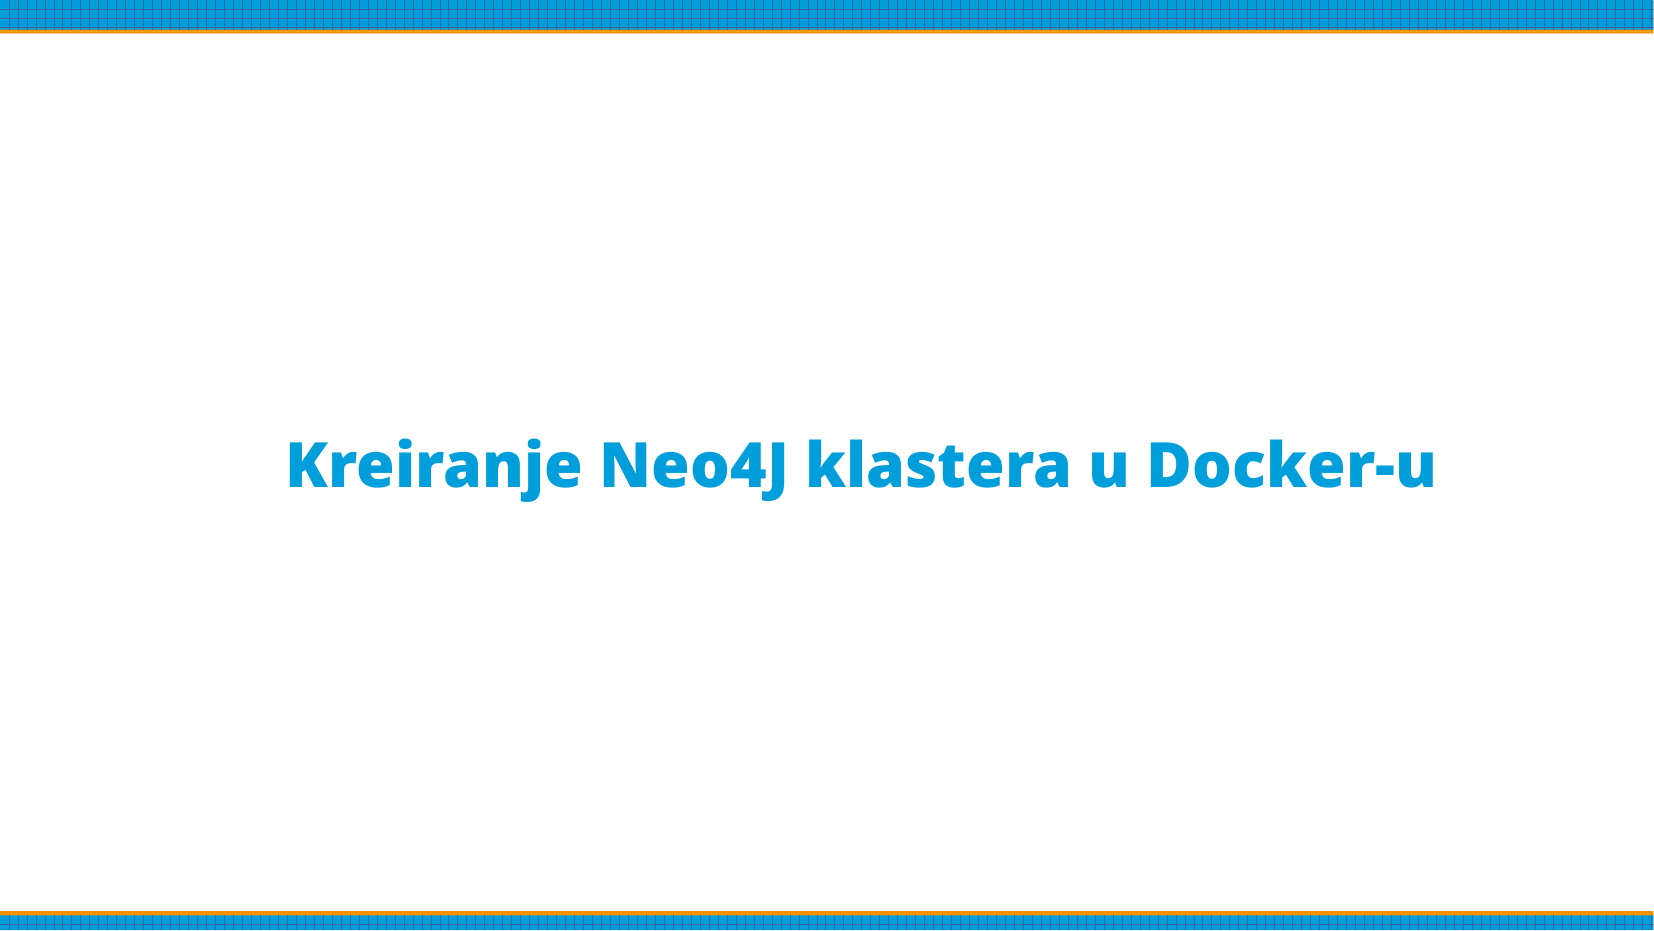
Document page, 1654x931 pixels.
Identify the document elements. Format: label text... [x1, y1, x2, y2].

subtitle Kreiranje Neo4J klastera u Docker-u [82, 103, 1571, 824]
